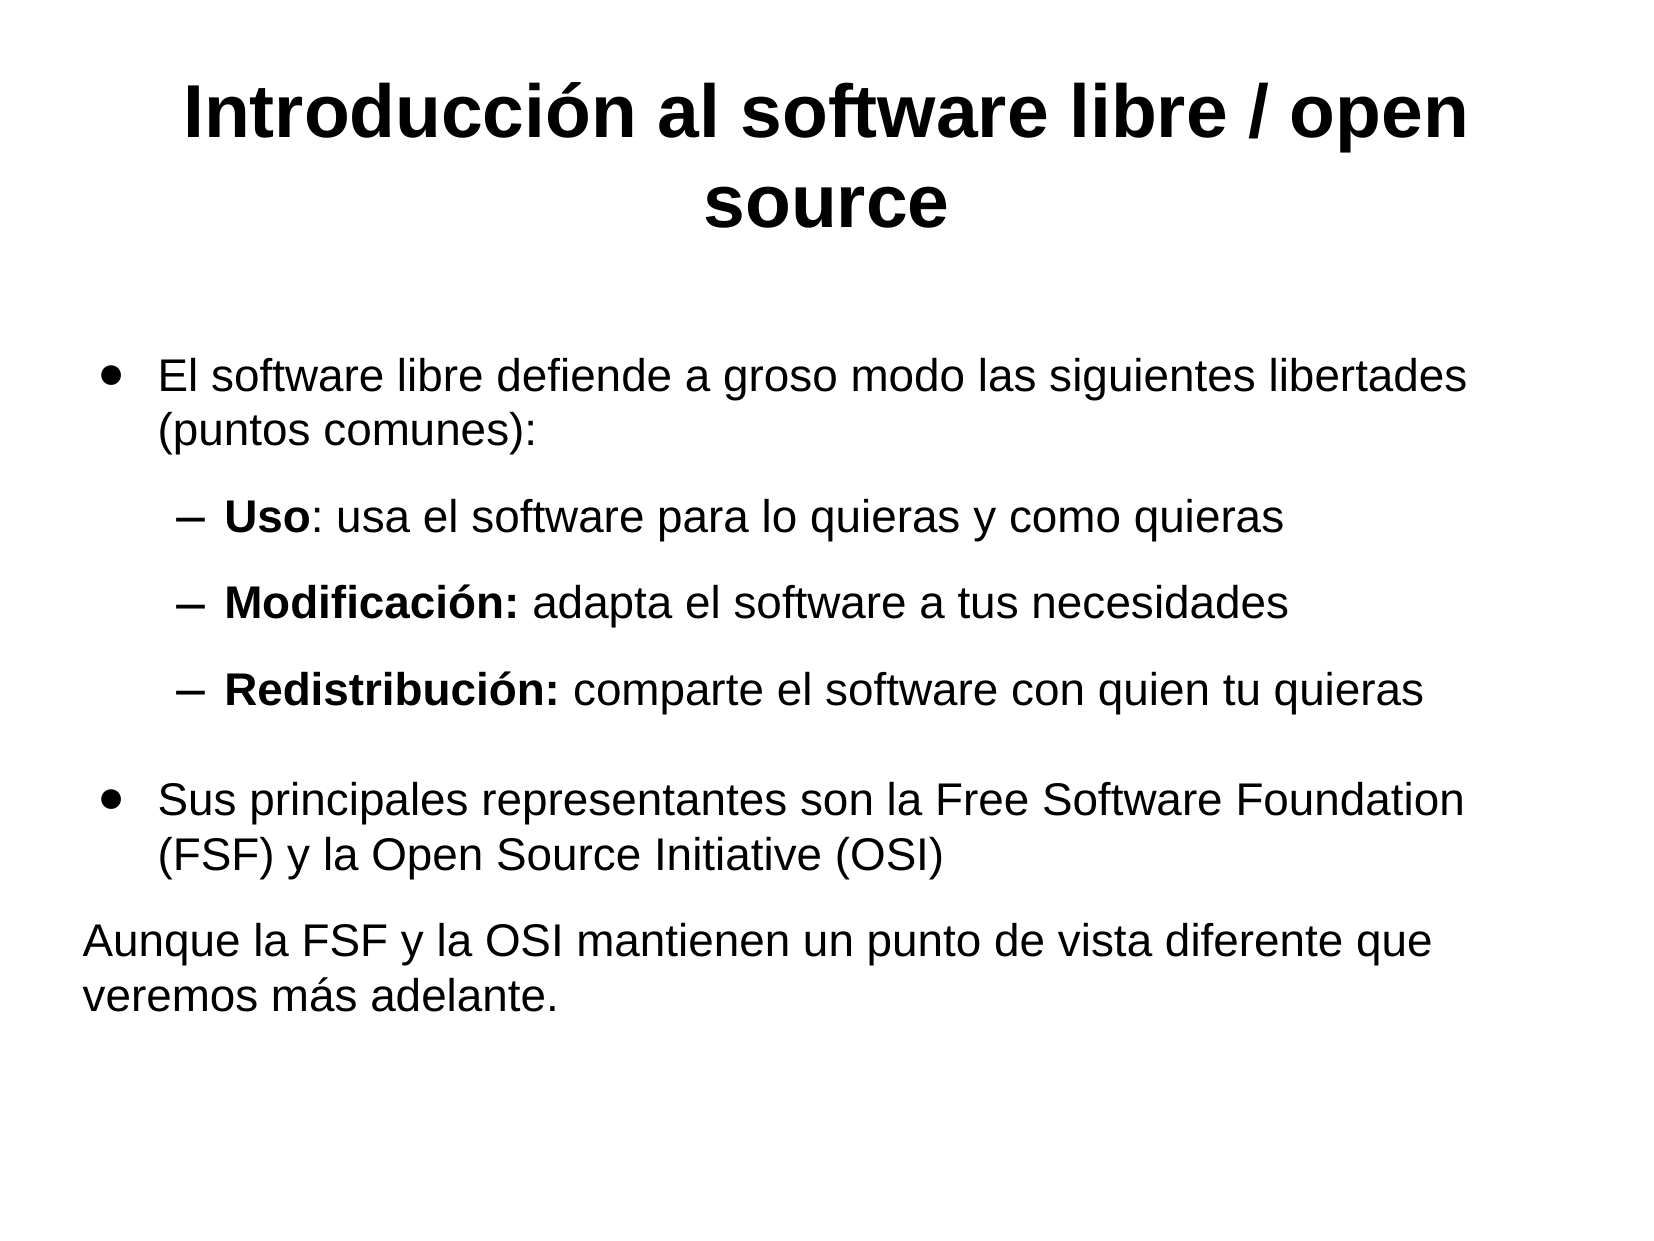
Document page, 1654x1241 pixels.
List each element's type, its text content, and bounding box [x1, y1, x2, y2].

text_box Introducción al software libre / open source [82, 49, 1571, 257]
text_box El software libre defiende a groso modo las siguientes libertades (puntos comunes): Uso: usa el software para lo quieras y como quieras Modificación: adapta el software a tus necesidades Redistribución: comparte el software con quien tu quieras Sus principales representantes son la Free Software Foundation (FSF) y la Open Source Initiative (OSI) Aunque la FSF y la OSI mantienen un punto de vista diferente que veremos más adelante. [82, 290, 1571, 1010]
